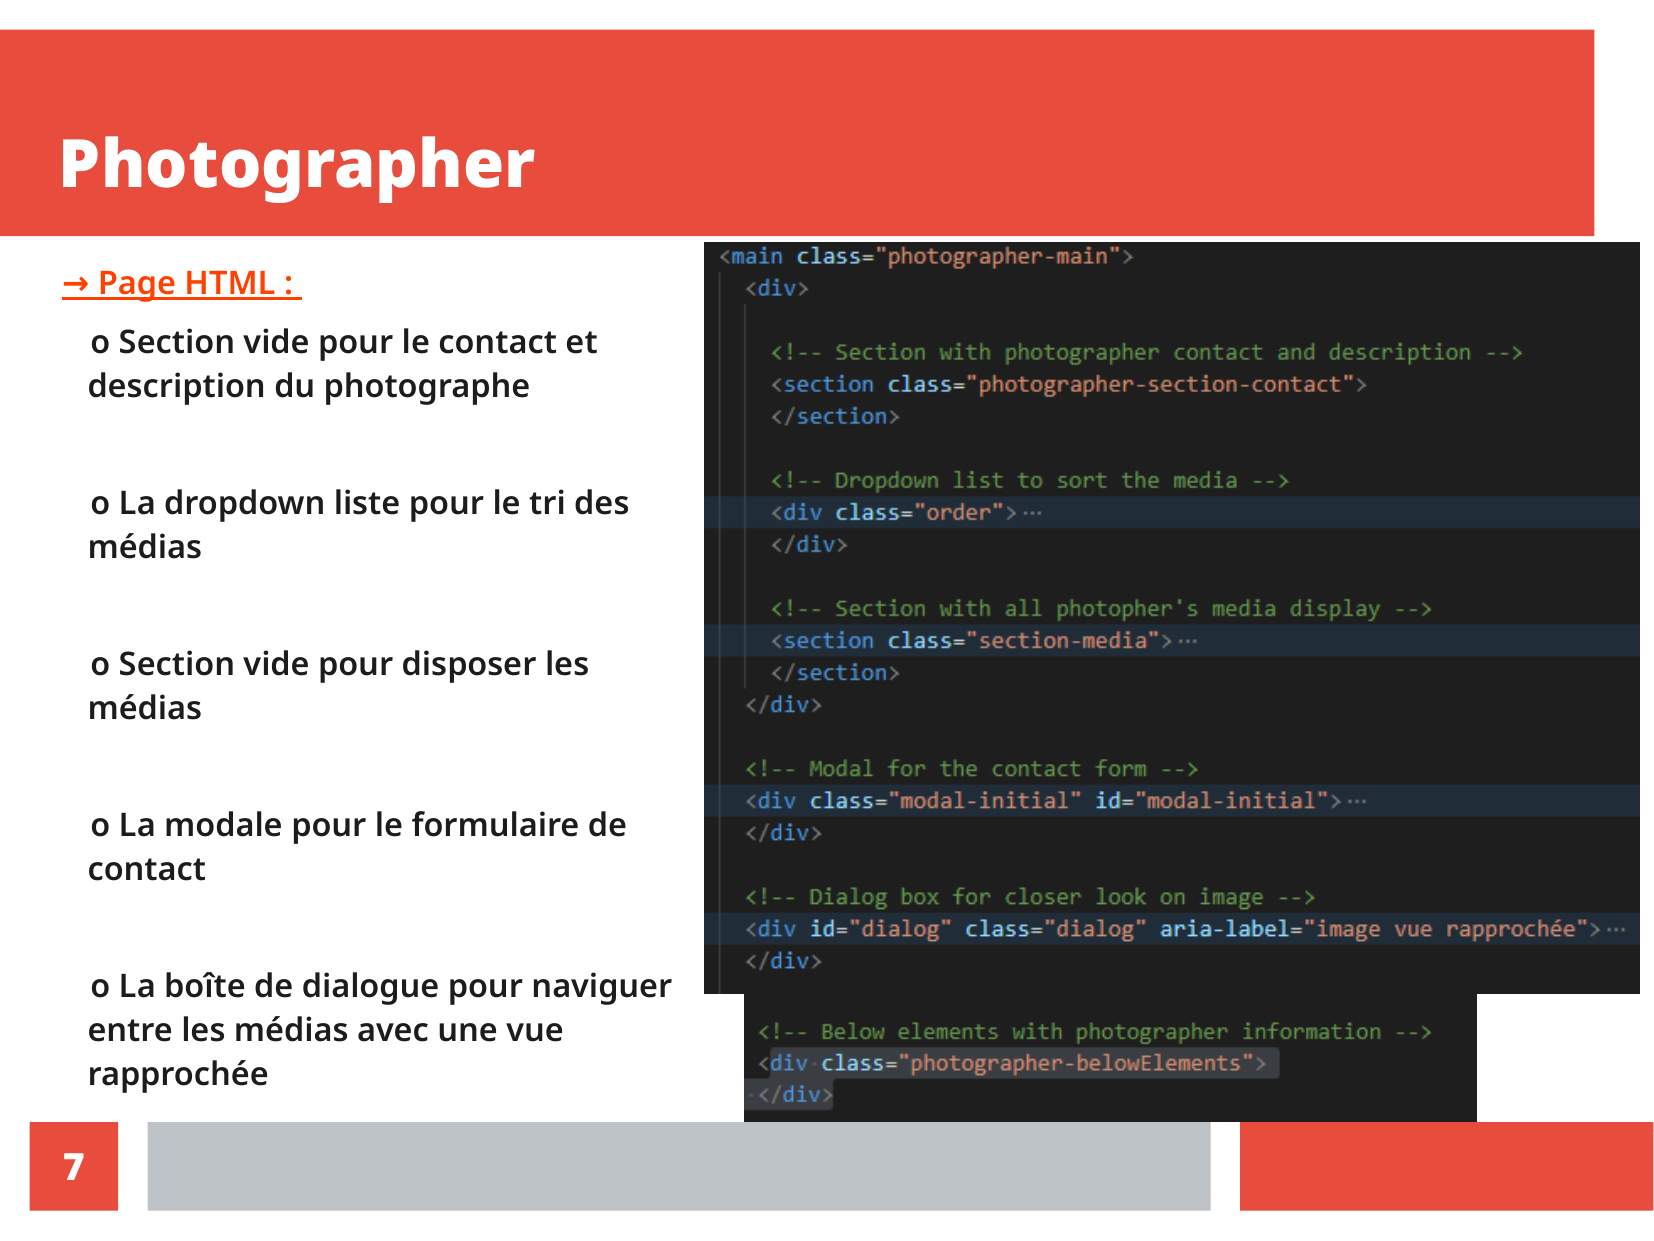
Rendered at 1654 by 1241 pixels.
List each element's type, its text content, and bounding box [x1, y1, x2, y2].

picture [704, 242, 1640, 1123]
title Photographer [59, 59, 1595, 207]
list → Page HTML : o Section vide pour le contact et description du photographe o La dropdown liste pour le tri des médias o Section vide pour disposer les médias o La modale pour le formulaire de contact o La boîte de dialogue pour naviguer entre les médias avec une vue rapprochée [59, 259, 686, 1099]
